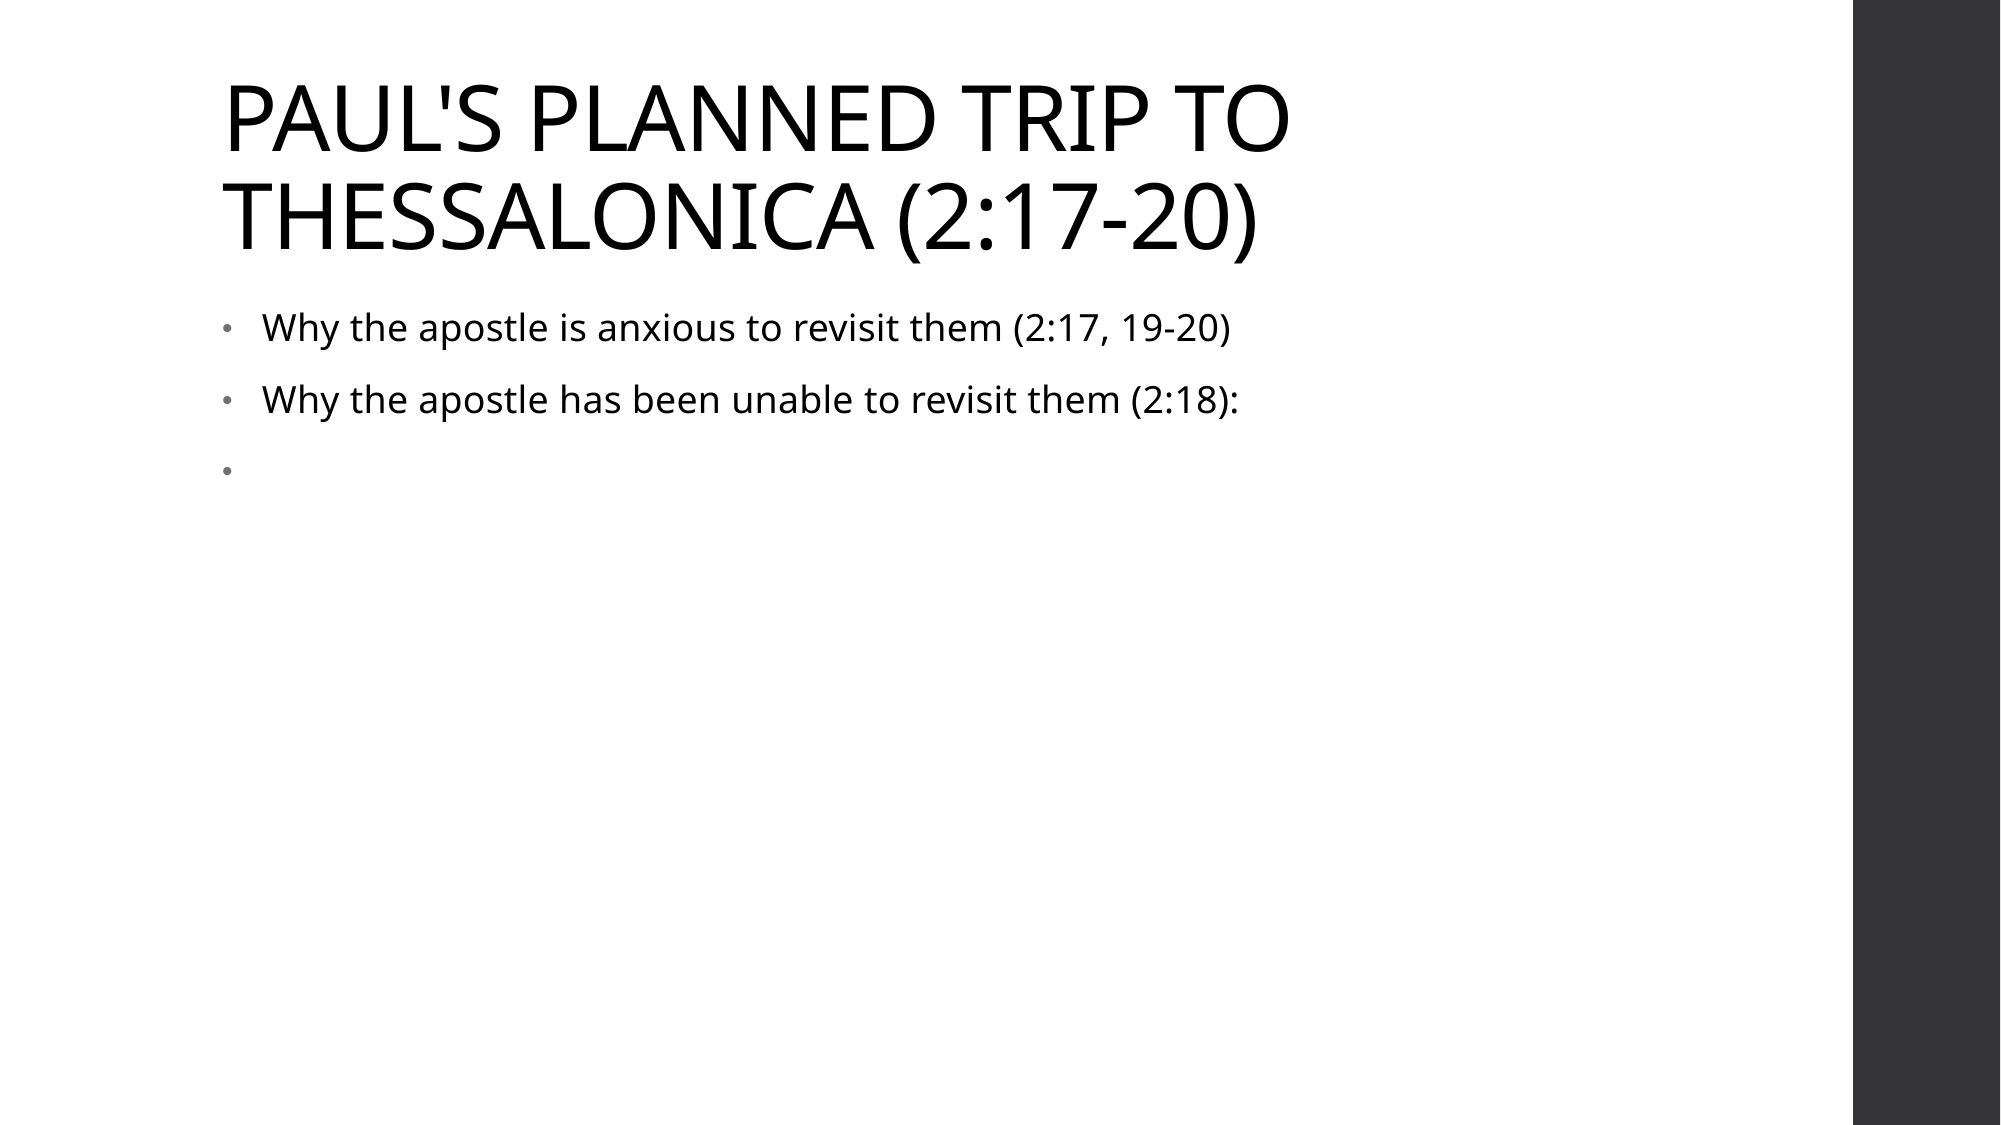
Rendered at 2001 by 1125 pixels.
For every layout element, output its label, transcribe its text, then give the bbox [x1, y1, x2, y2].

title PAUL'S PLANNED TRIP TO THESSALONICA (2:17-20) [206, 60, 1797, 278]
list Why the apostle is anxious to revisit them (2:17, 19-20) Why the apostle has been unable to revisit them (2:18): [206, 299, 1617, 1014]
